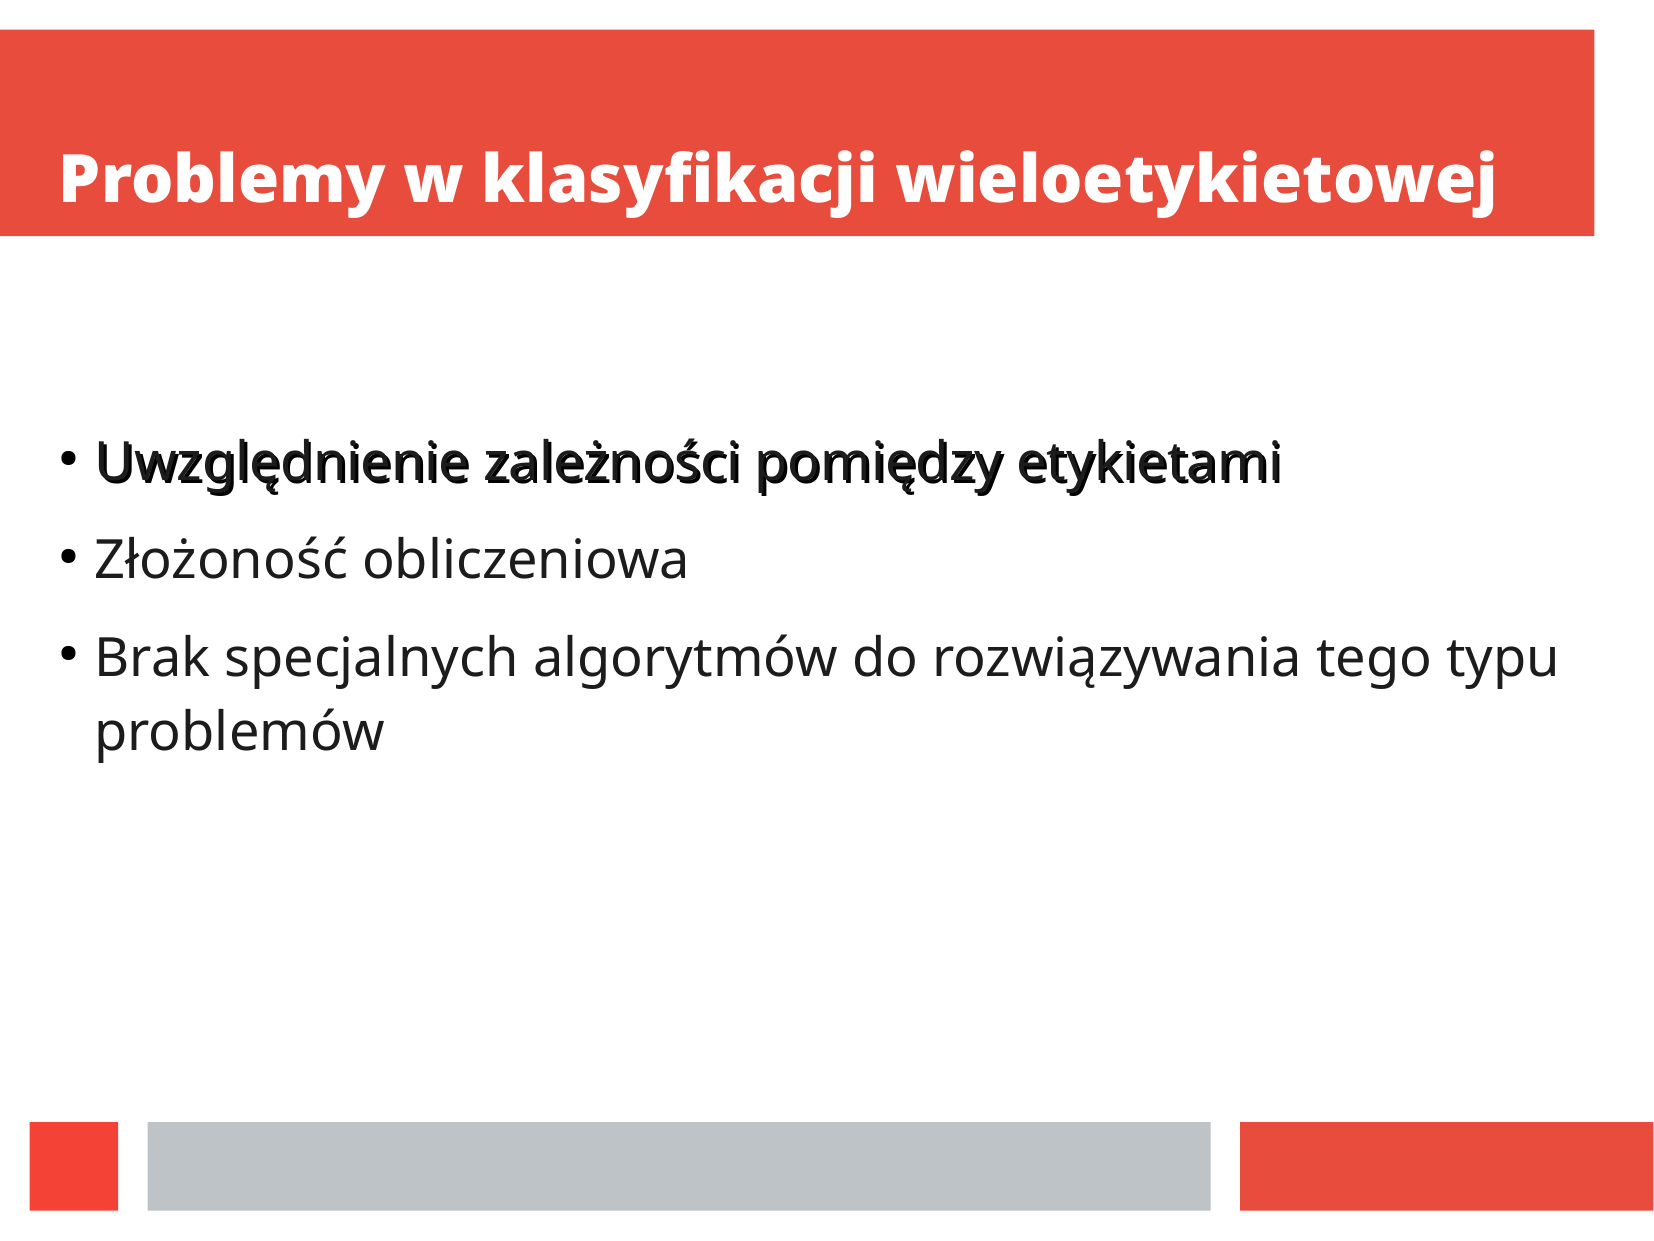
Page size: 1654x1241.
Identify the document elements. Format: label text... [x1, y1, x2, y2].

list Uwzględnienie zależności pomiędzy etykietami Złożoność obliczeniowa Brak specjalnych algorytmów do rozwiązywania tego typu problemów [59, 324, 1565, 1093]
title Problemy w klasyfikacji wieloetykietowej [59, 0, 1548, 222]
